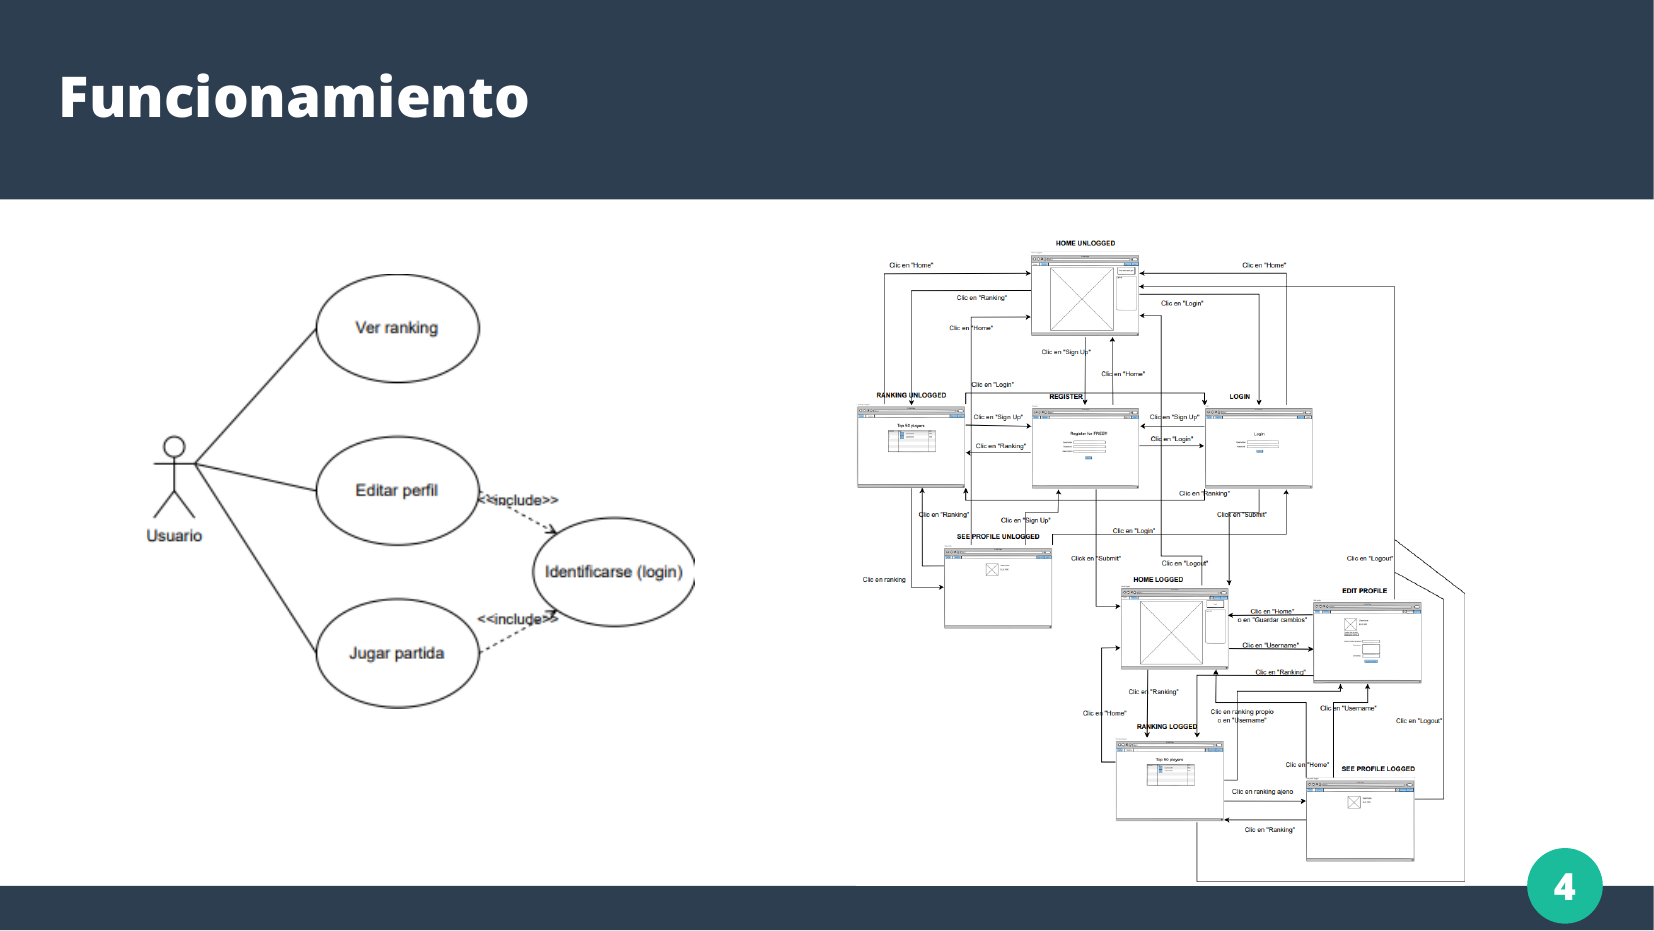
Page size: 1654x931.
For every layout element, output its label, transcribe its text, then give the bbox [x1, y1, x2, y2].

picture [147, 274, 695, 709]
picture [856, 236, 1465, 886]
title Funcionamiento [59, 37, 1595, 155]
